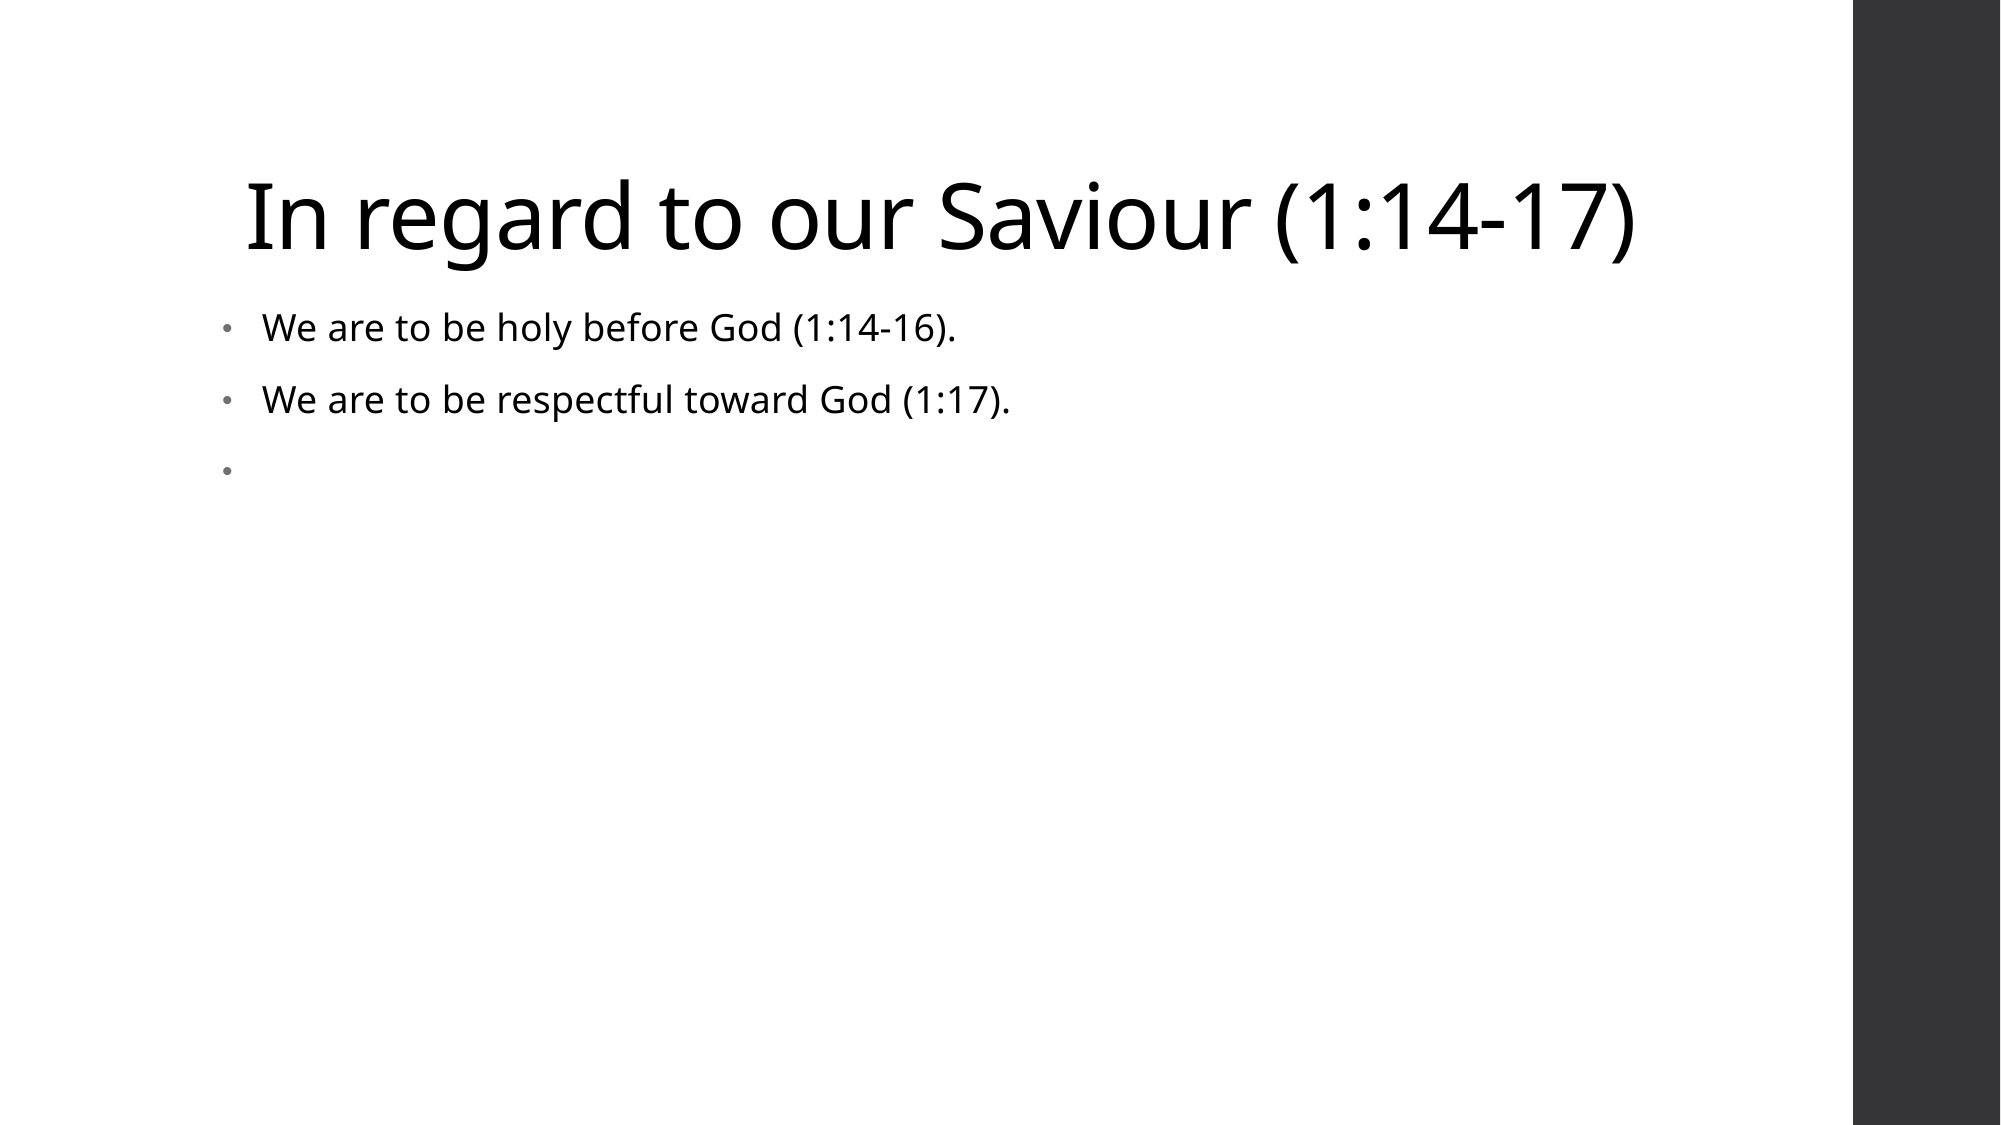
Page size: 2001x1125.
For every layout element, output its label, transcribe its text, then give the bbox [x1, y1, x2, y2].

title In regard to our Saviour (1:14-17) [206, 60, 1797, 278]
list We are to be holy before God (1:14-16). We are to be respectful toward God (1:17). [206, 299, 1617, 1014]
